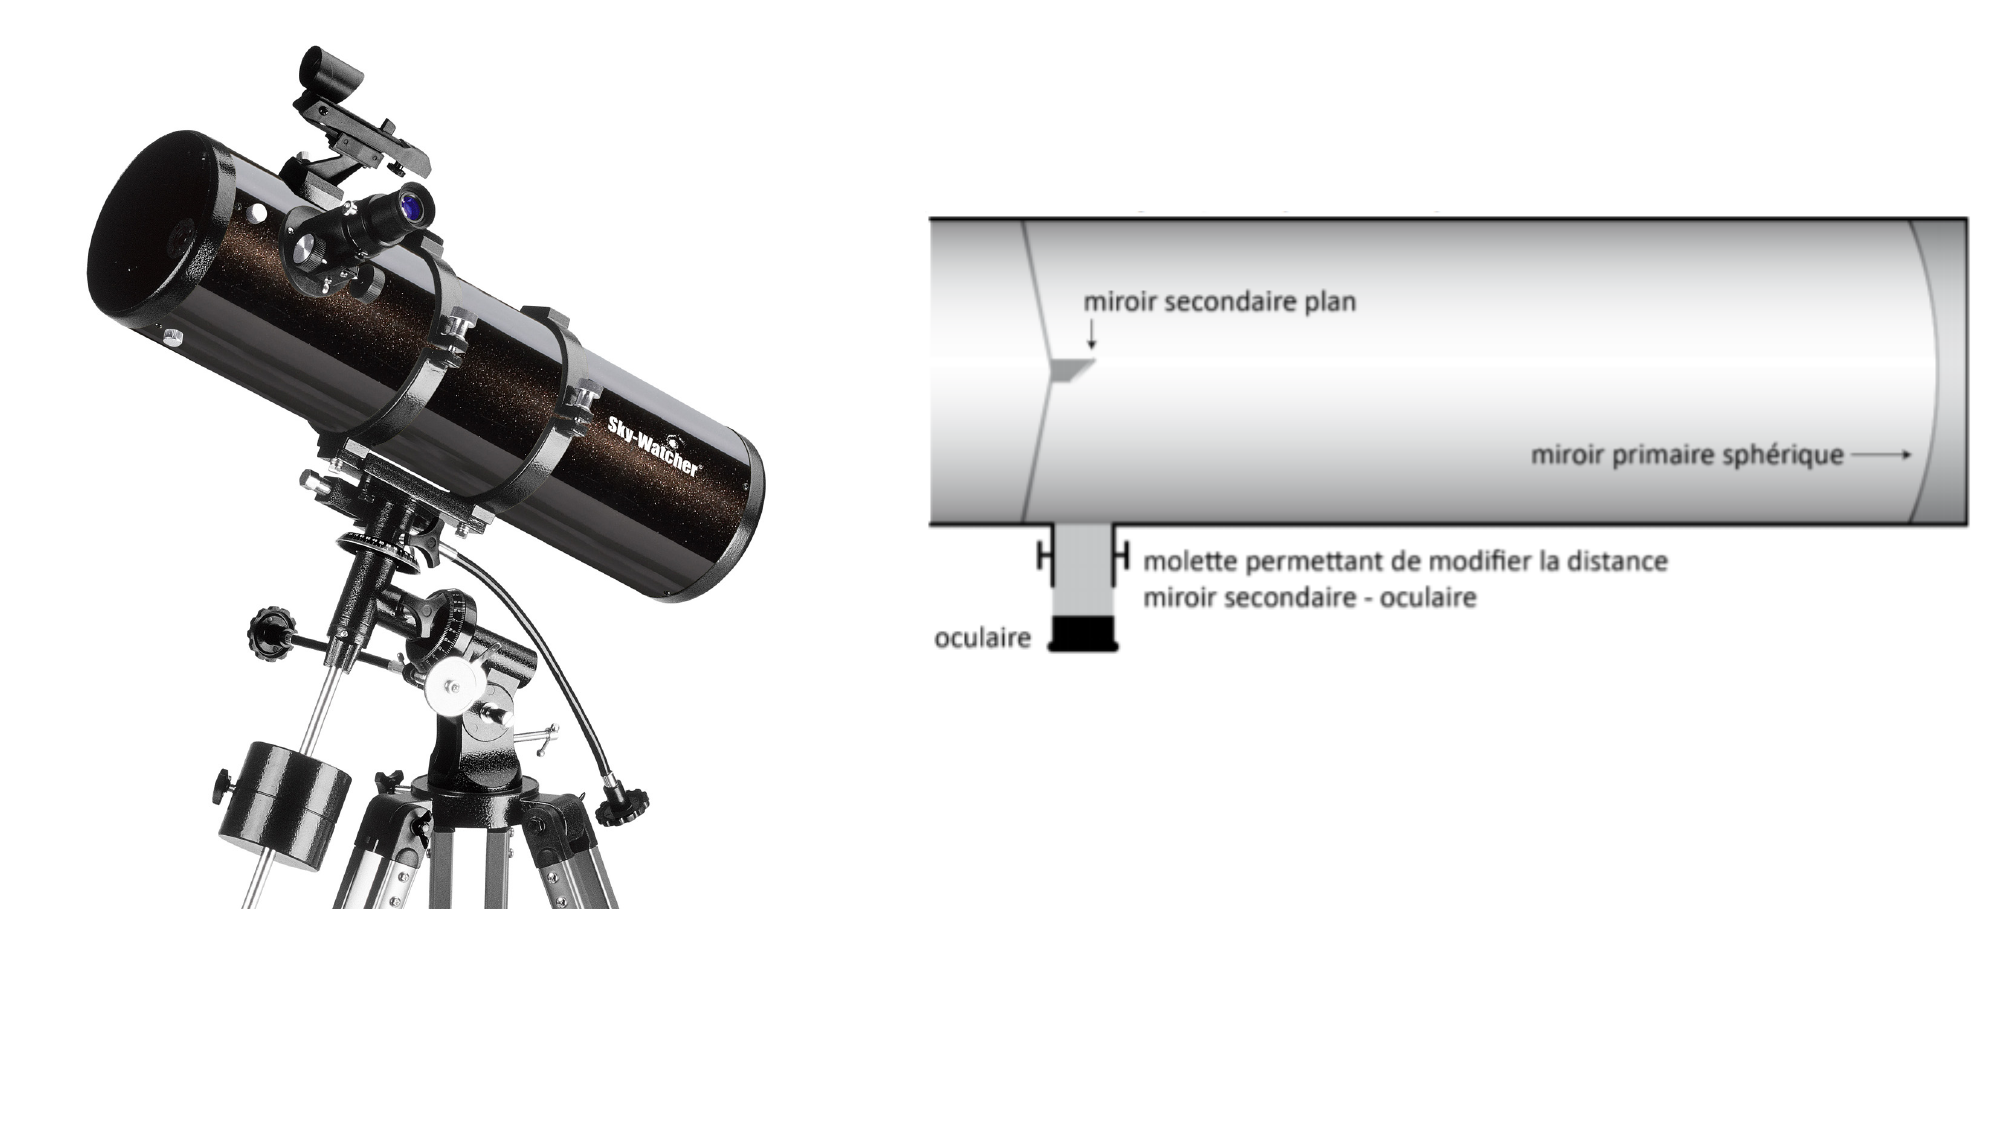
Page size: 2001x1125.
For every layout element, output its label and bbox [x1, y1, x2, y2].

picture [63, 30, 788, 909]
picture [925, 211, 2000, 670]
